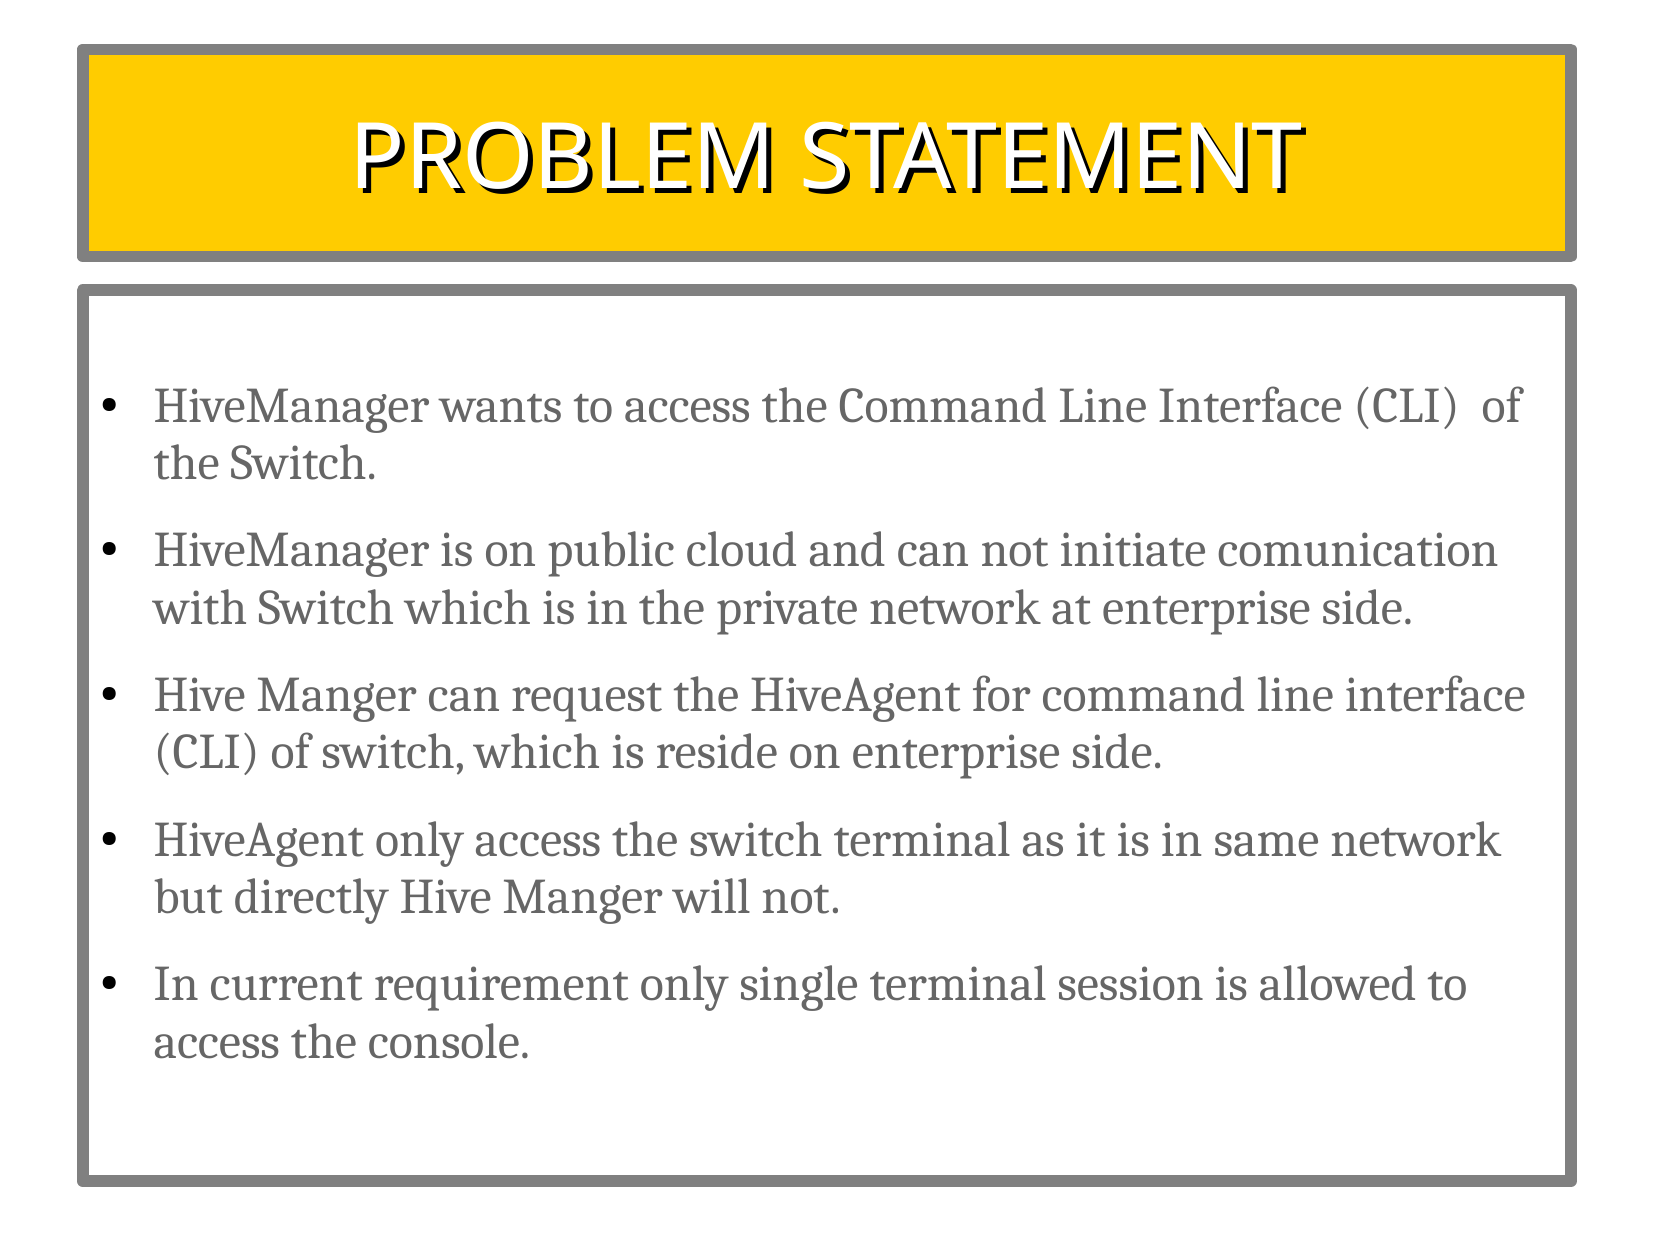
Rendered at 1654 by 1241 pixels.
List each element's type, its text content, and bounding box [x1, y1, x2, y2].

title PROBLEM STATEMENT [82, 49, 1571, 257]
list HiveManager wants to access the Command Line Interface (CLI) of the Switch. HiveManager is on public cloud and can not initiate comunication with Switch which is in the private network at enterprise side. Hive Manger can request the HiveAgent for command line interface (CLI) of switch, which is reside on enterprise side. HiveAgent only access the switch terminal as it is in same network but directly Hive Manger will not. In current requirement only single terminal session is allowed to access the console. [82, 290, 1571, 1182]
